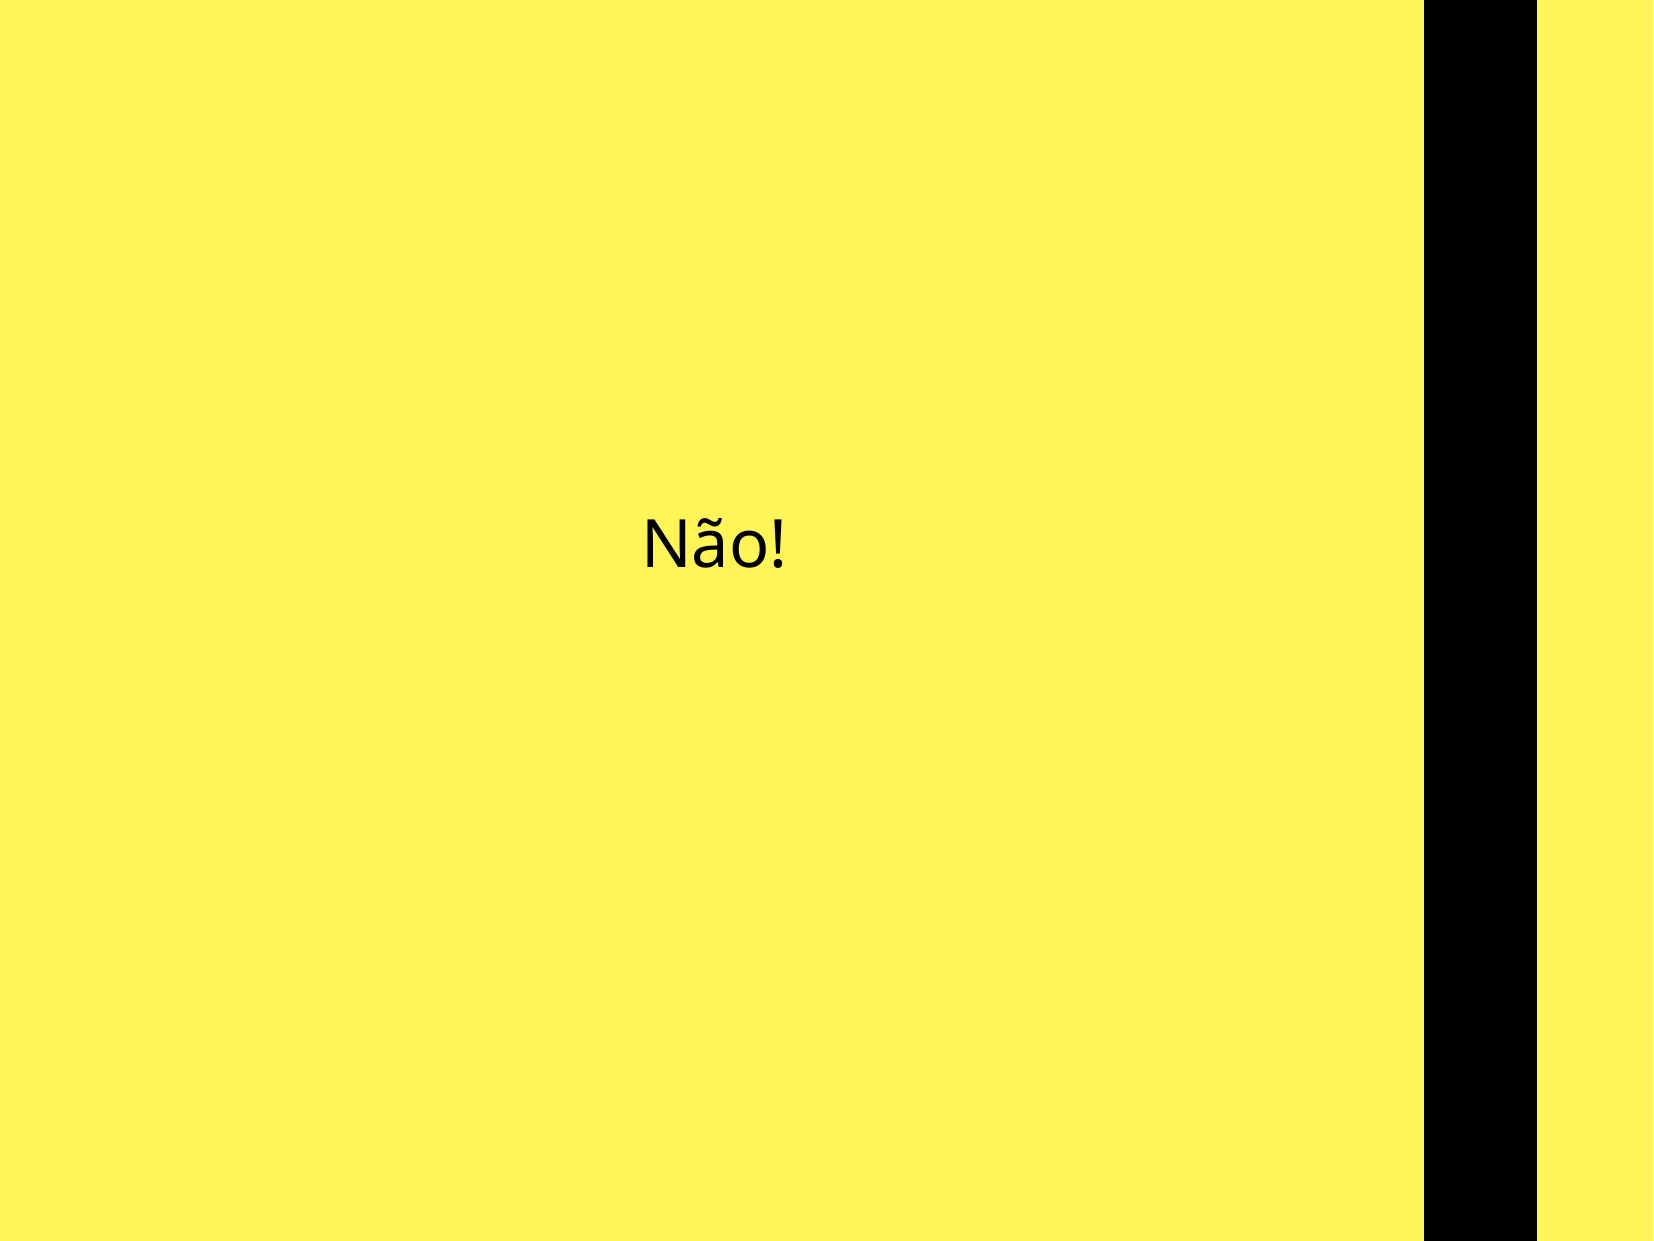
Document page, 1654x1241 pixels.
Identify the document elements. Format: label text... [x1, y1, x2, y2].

picture [1537, 0, 1654, 1241]
picture [0, 0, 1424, 1241]
subtitle Não! [76, 178, 1388, 997]
